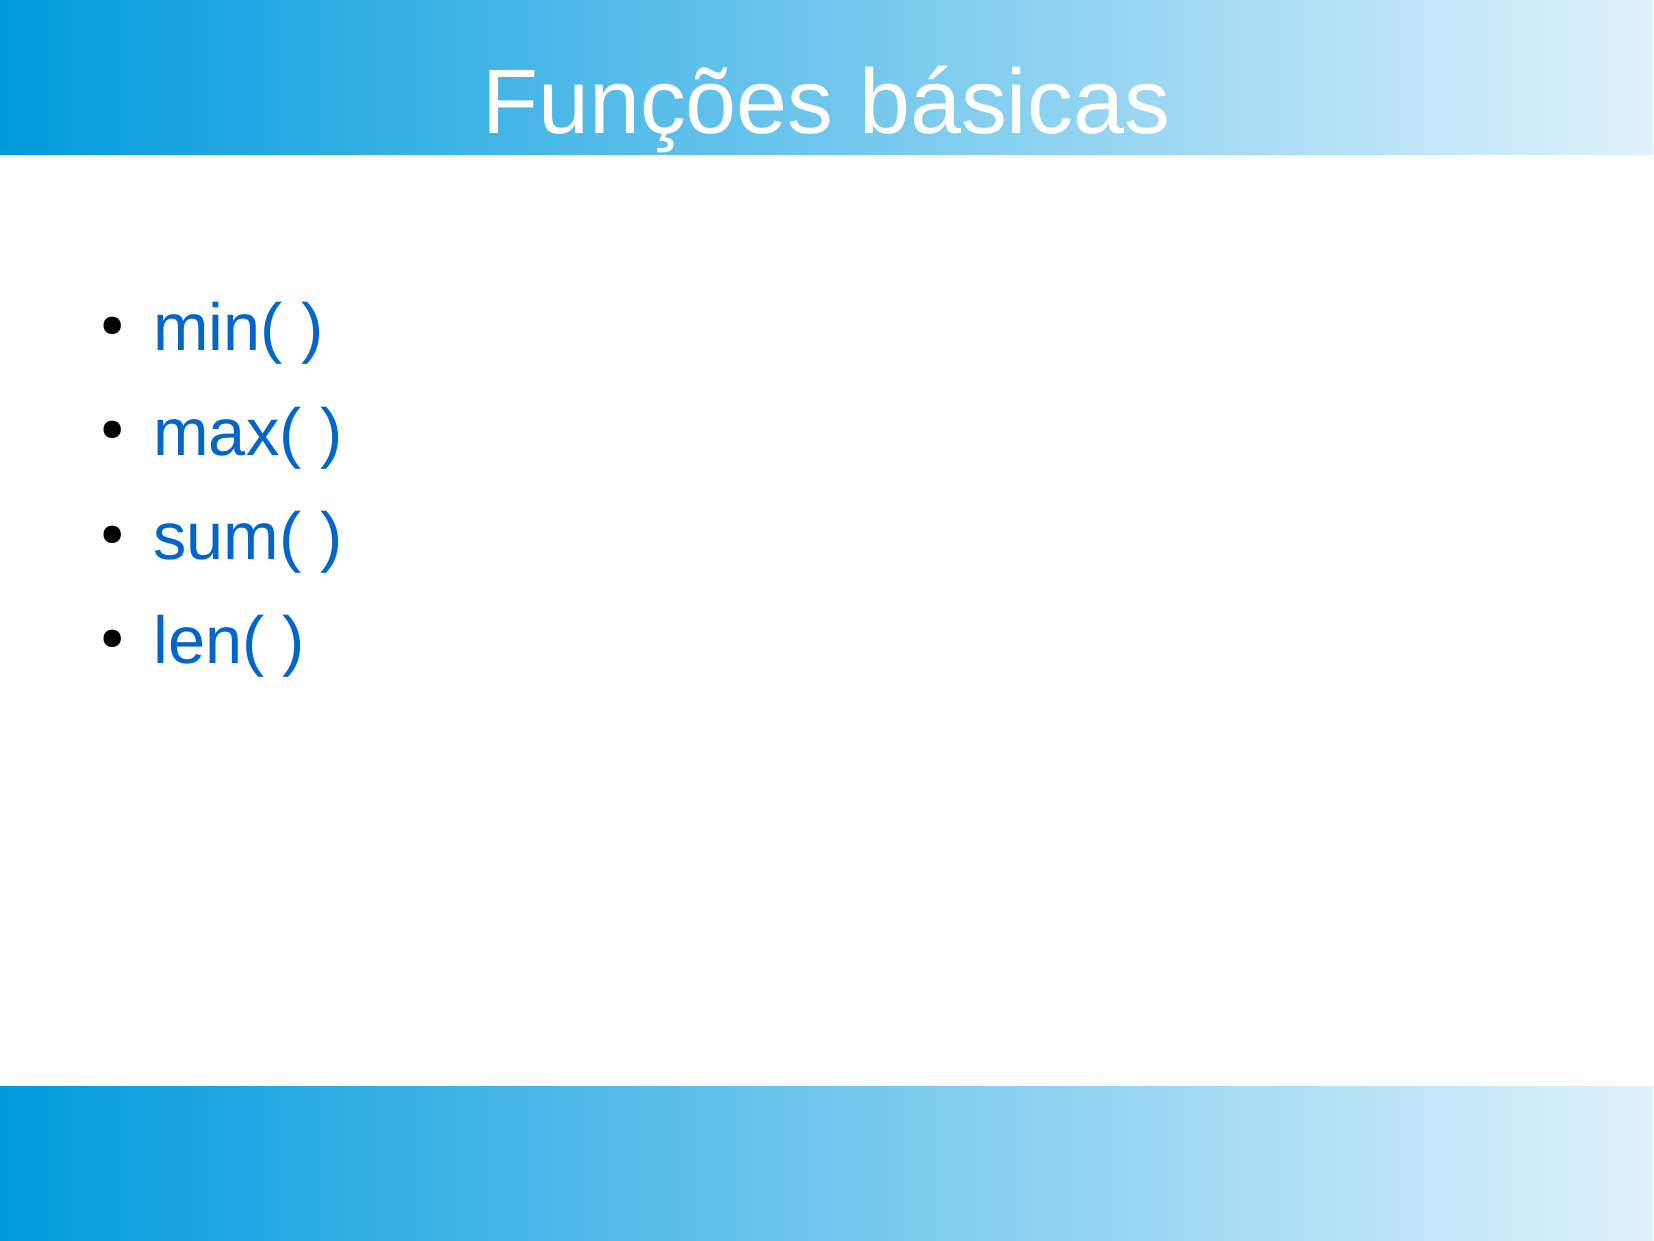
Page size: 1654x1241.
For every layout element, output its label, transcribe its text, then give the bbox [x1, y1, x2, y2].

list min( ) max( ) sum( ) len( ) [82, 290, 1571, 1010]
title Funções básicas [82, 49, 1571, 155]
